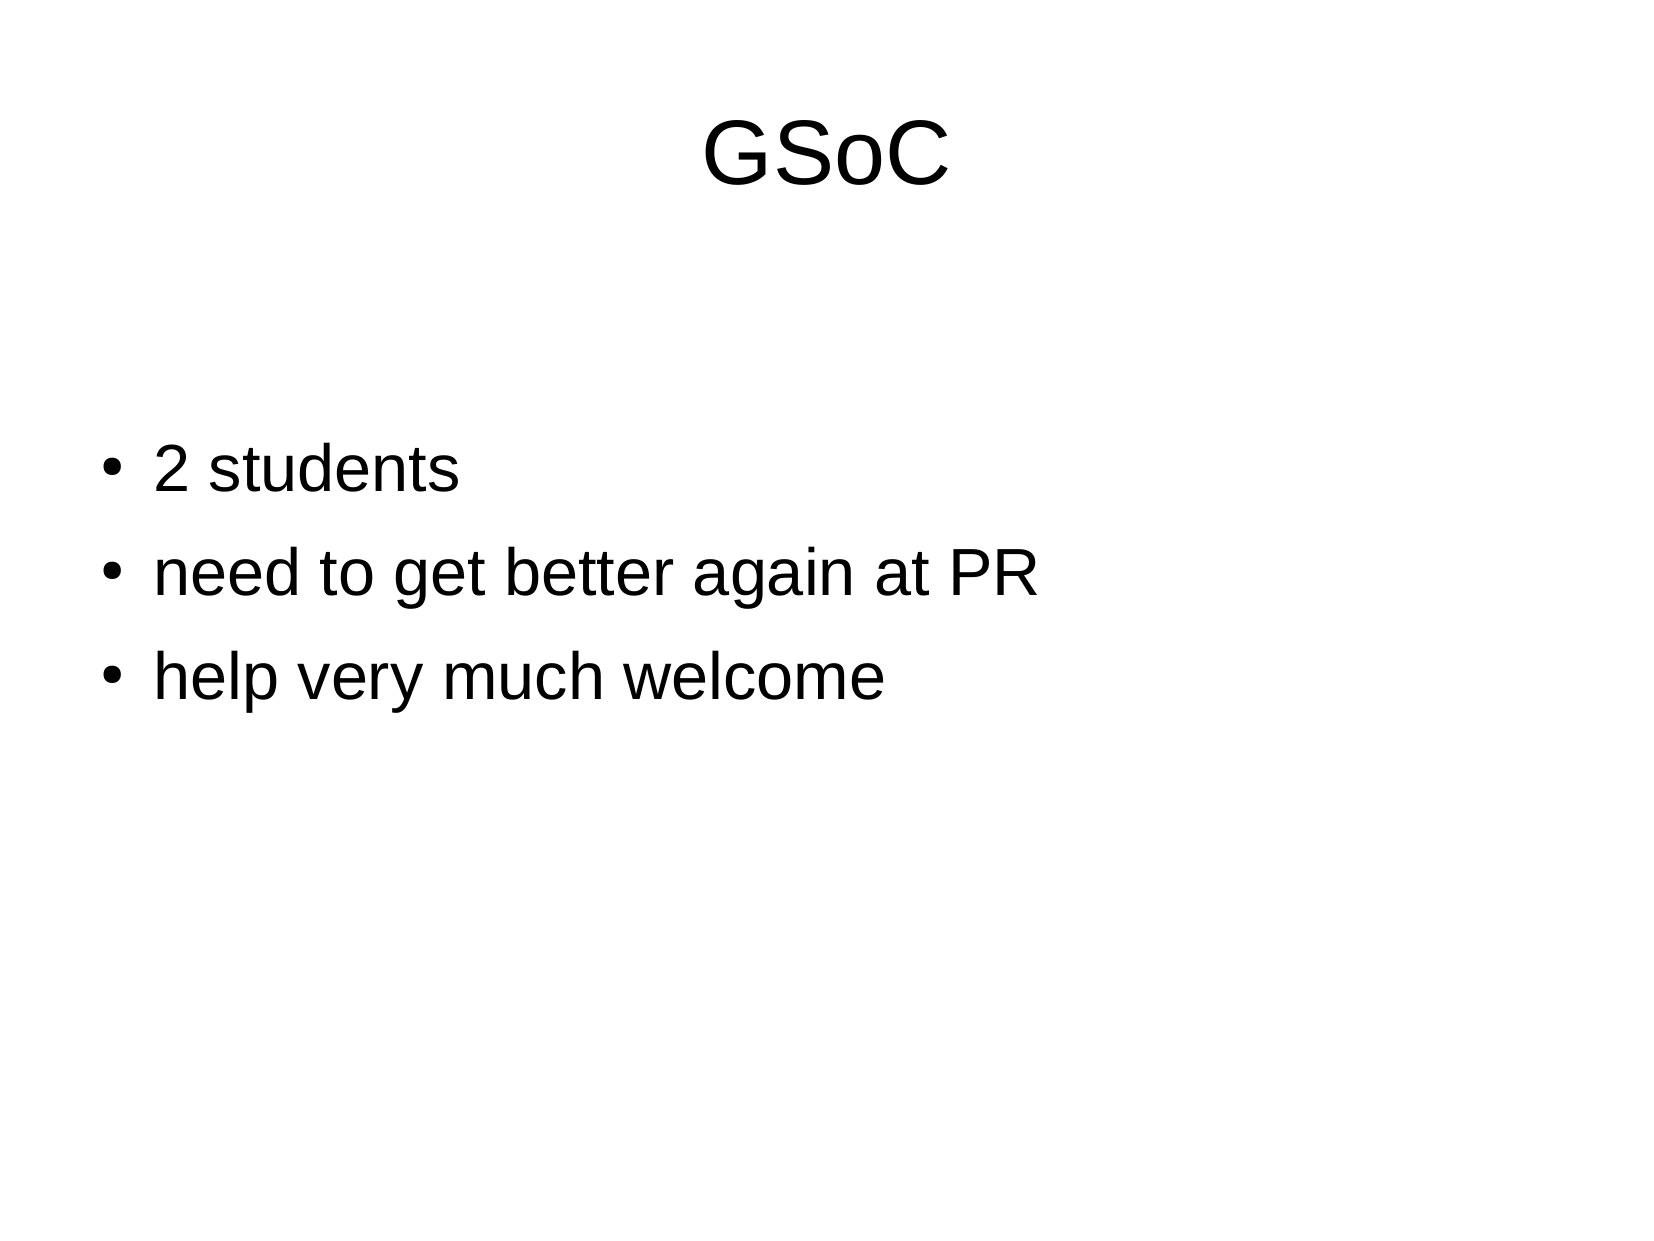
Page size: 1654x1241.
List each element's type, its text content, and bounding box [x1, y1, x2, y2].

title GSoC [82, 49, 1571, 257]
list 2 students need to get better again at PR help very much welcome [82, 431, 1571, 1021]
